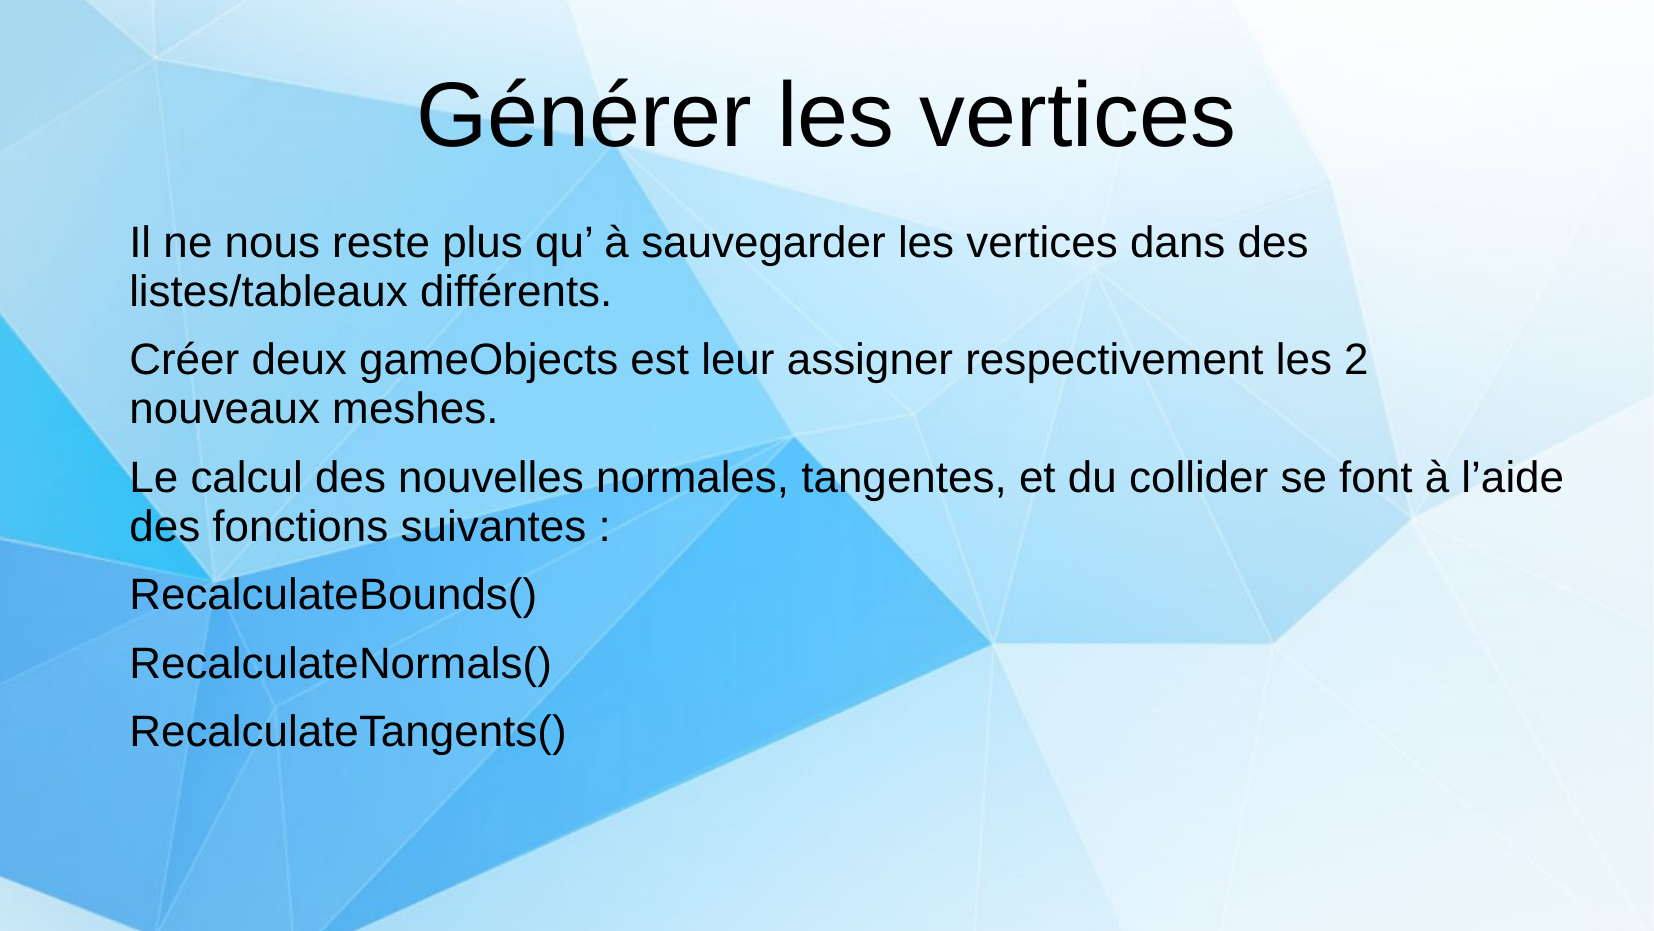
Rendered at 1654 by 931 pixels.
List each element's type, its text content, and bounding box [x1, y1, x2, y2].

list Il ne nous reste plus qu’ à sauvegarder les vertices dans des listes/tableaux différents. Créer deux gameObjects est leur assigner respectivement les 2 nouveaux meshes. Le calcul des nouvelles normales, tangentes, et du collider se font à l’aide des fonctions suivantes : RecalculateBounds() RecalculateNormals() RecalculateTangents() [82, 217, 1571, 758]
title Générer les vertices [82, 37, 1571, 193]
picture [0, 0, 1654, 931]
